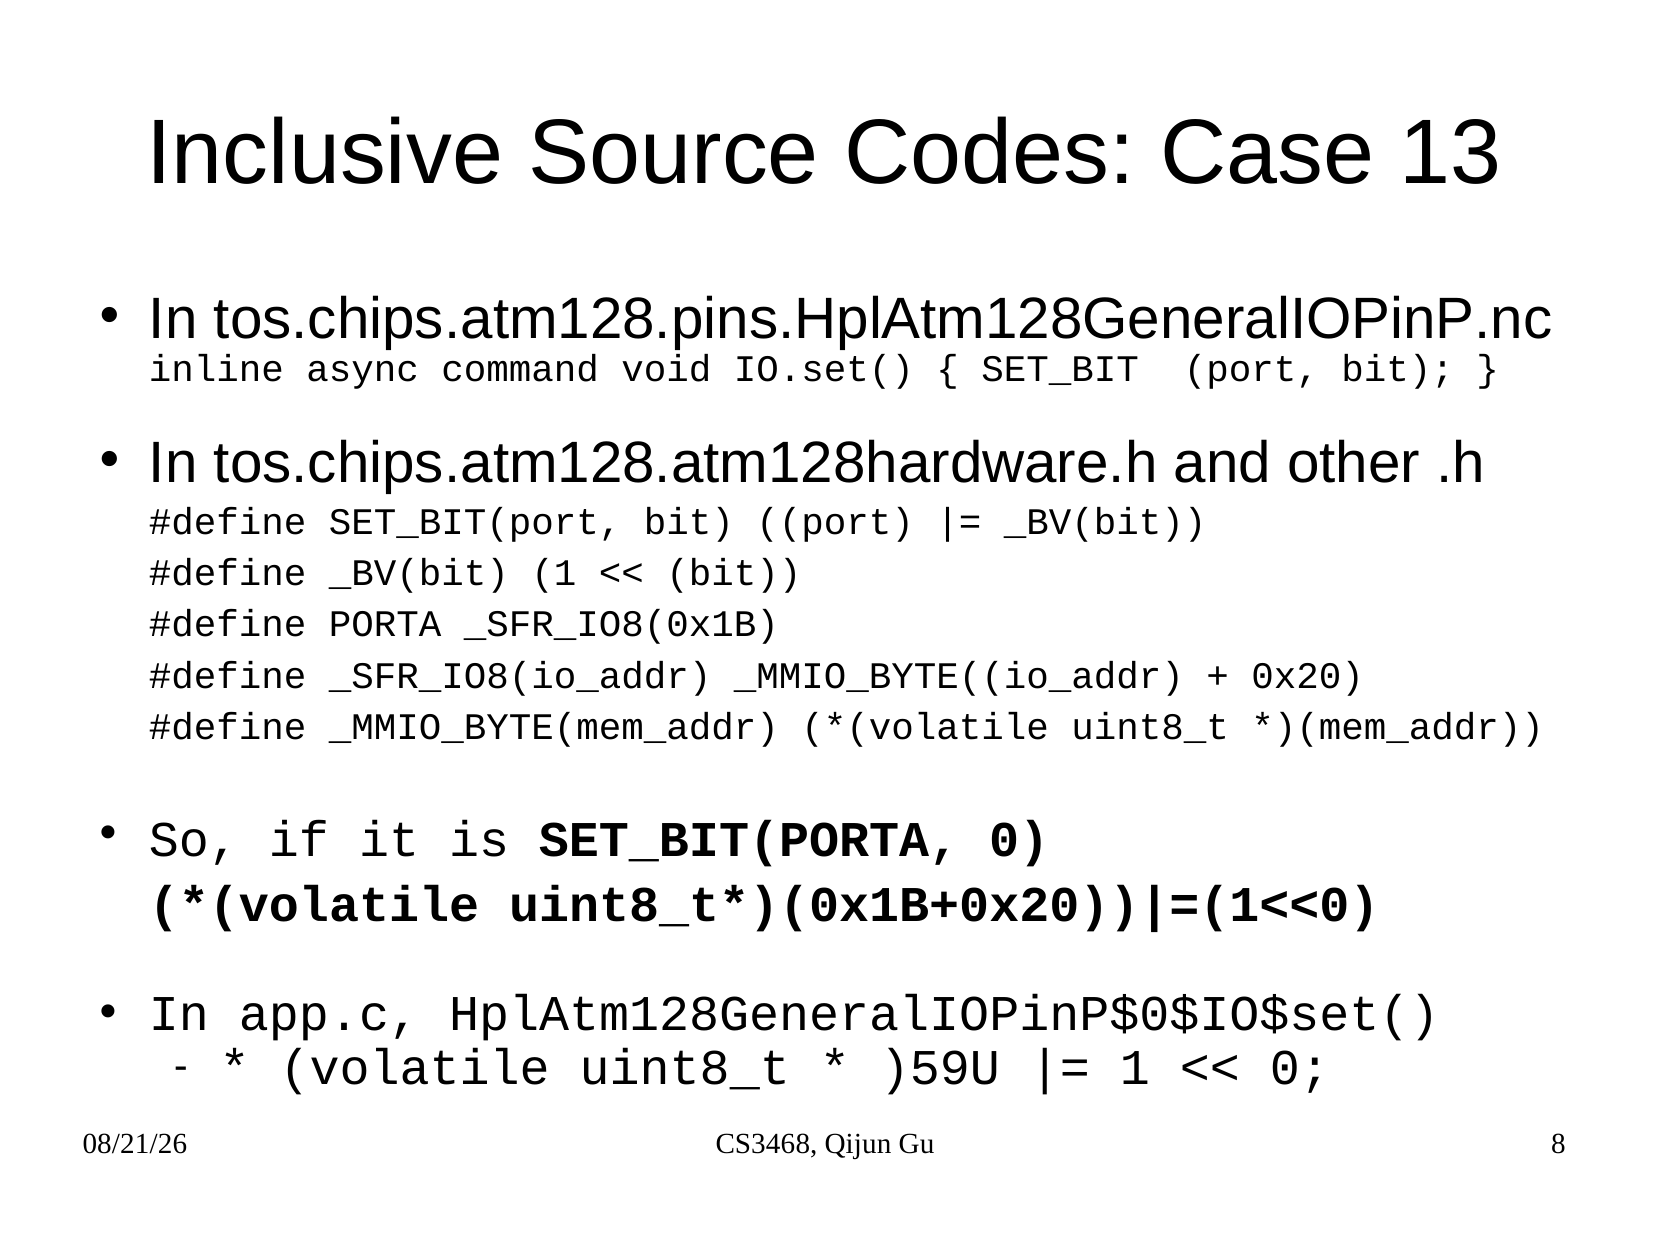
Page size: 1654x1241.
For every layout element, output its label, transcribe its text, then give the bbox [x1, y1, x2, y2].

list In tos.chips.atm128.pins.HplAtm128GeneralIOPinP.nc inline async command void IO.set() { SET_BIT (port, bit); } In tos.chips.atm128.atm128hardware.h and other .h #define SET_BIT(port, bit) ((port) |= _BV(bit))‏ #define _BV(bit) (1 << (bit))‏ #define PORTA _SFR_IO8(0x1B)‏ #define _SFR_IO8(io_addr) _MMIO_BYTE((io_addr) + 0x20)‏ #define _MMIO_BYTE(mem_addr) (*(volatile uint8_t *)(mem_addr))‏ So, if it is SET_BIT(PORTA, 0)‏ (*(volatile uint8_t*)(0x1B+0x20))|=(1<<0)‏ In app.c, HplAtm128GeneralIOPinP$0$IO$set() * (volatile uint8_t * )59U |= 1 << 0; [82, 290, 1568, 1092]
title Inclusive Source Codes: Case 13 [82, 56, 1568, 247]
